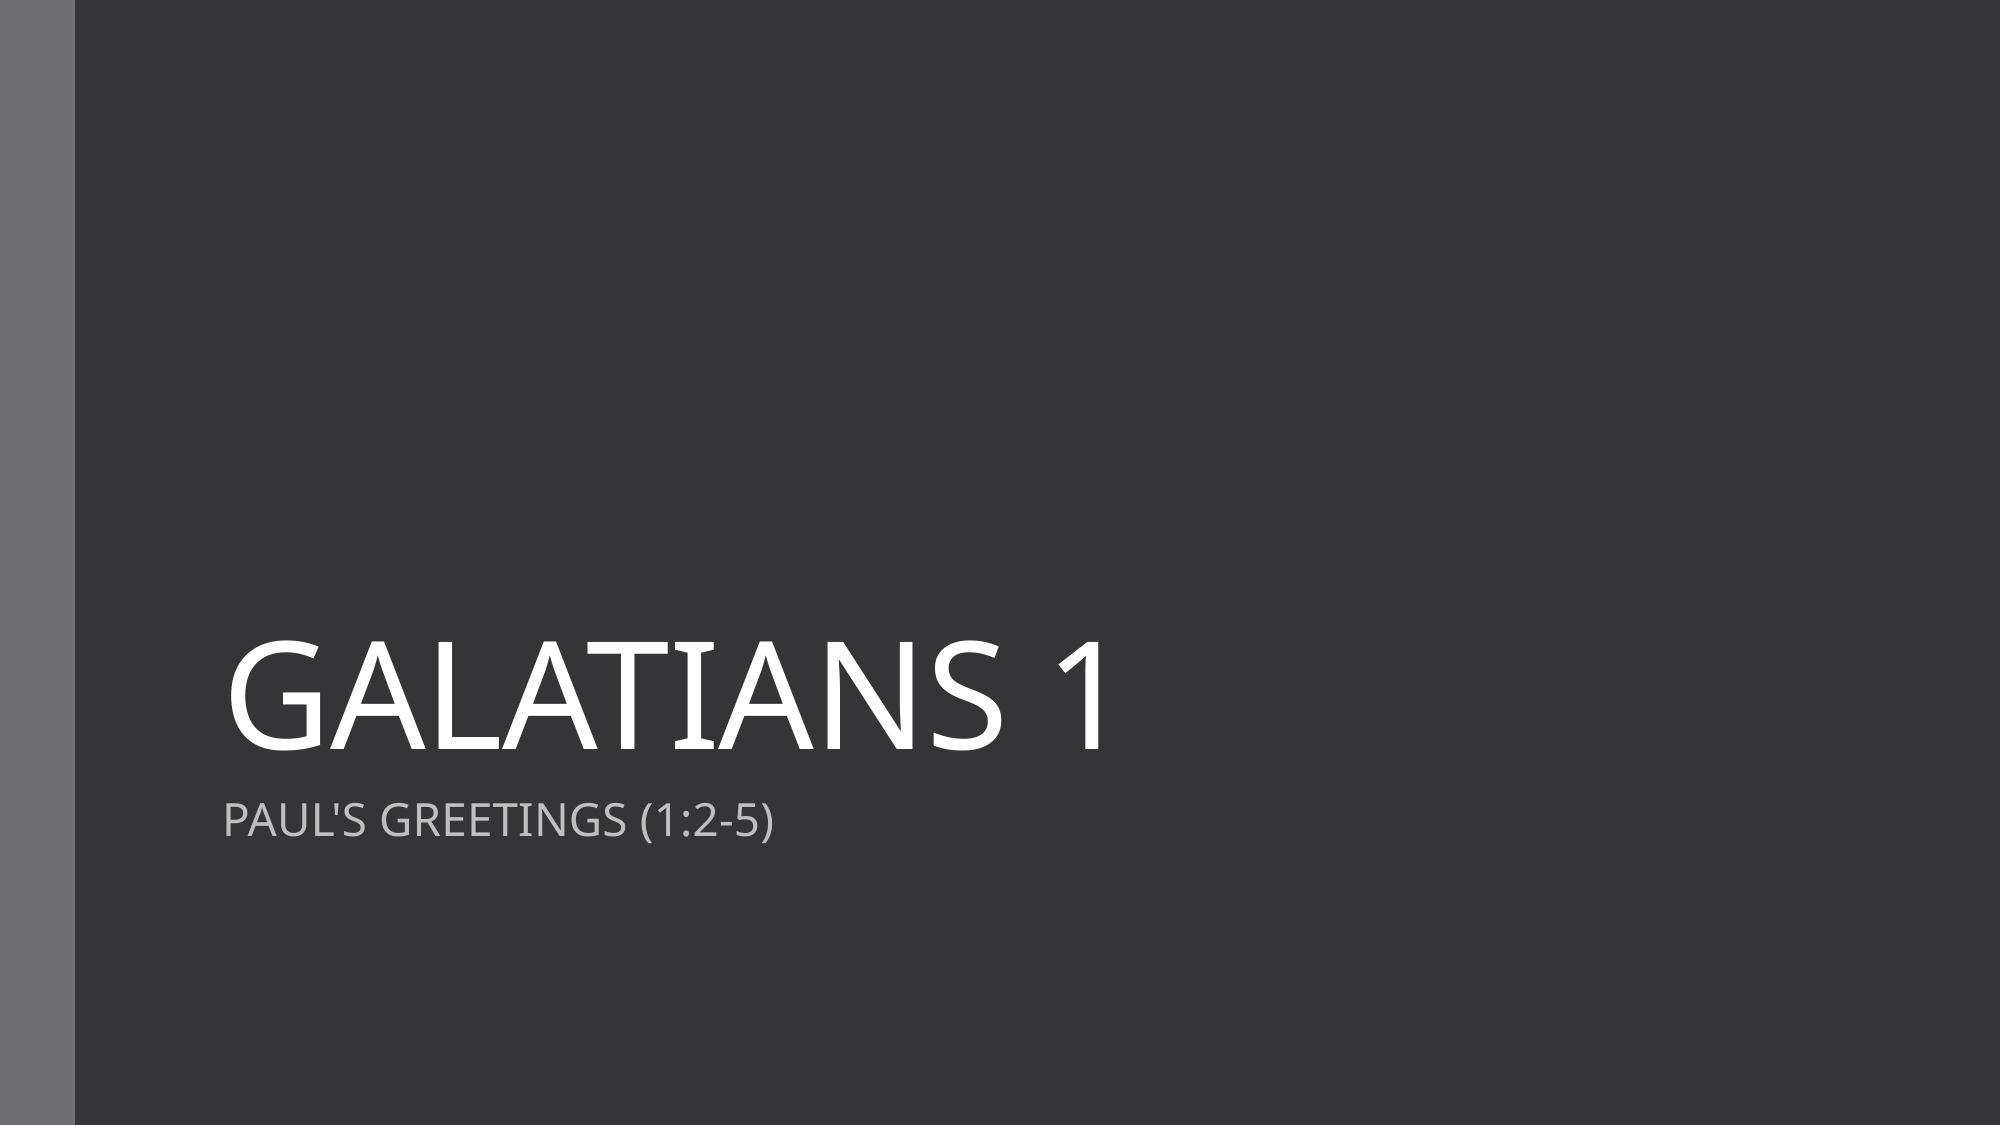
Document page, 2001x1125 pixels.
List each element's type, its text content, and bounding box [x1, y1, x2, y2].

title GALATIANS 1 [206, 124, 1752, 787]
subtitle PAUL'S GREETINGS (1:2-5) [206, 787, 1752, 1066]
